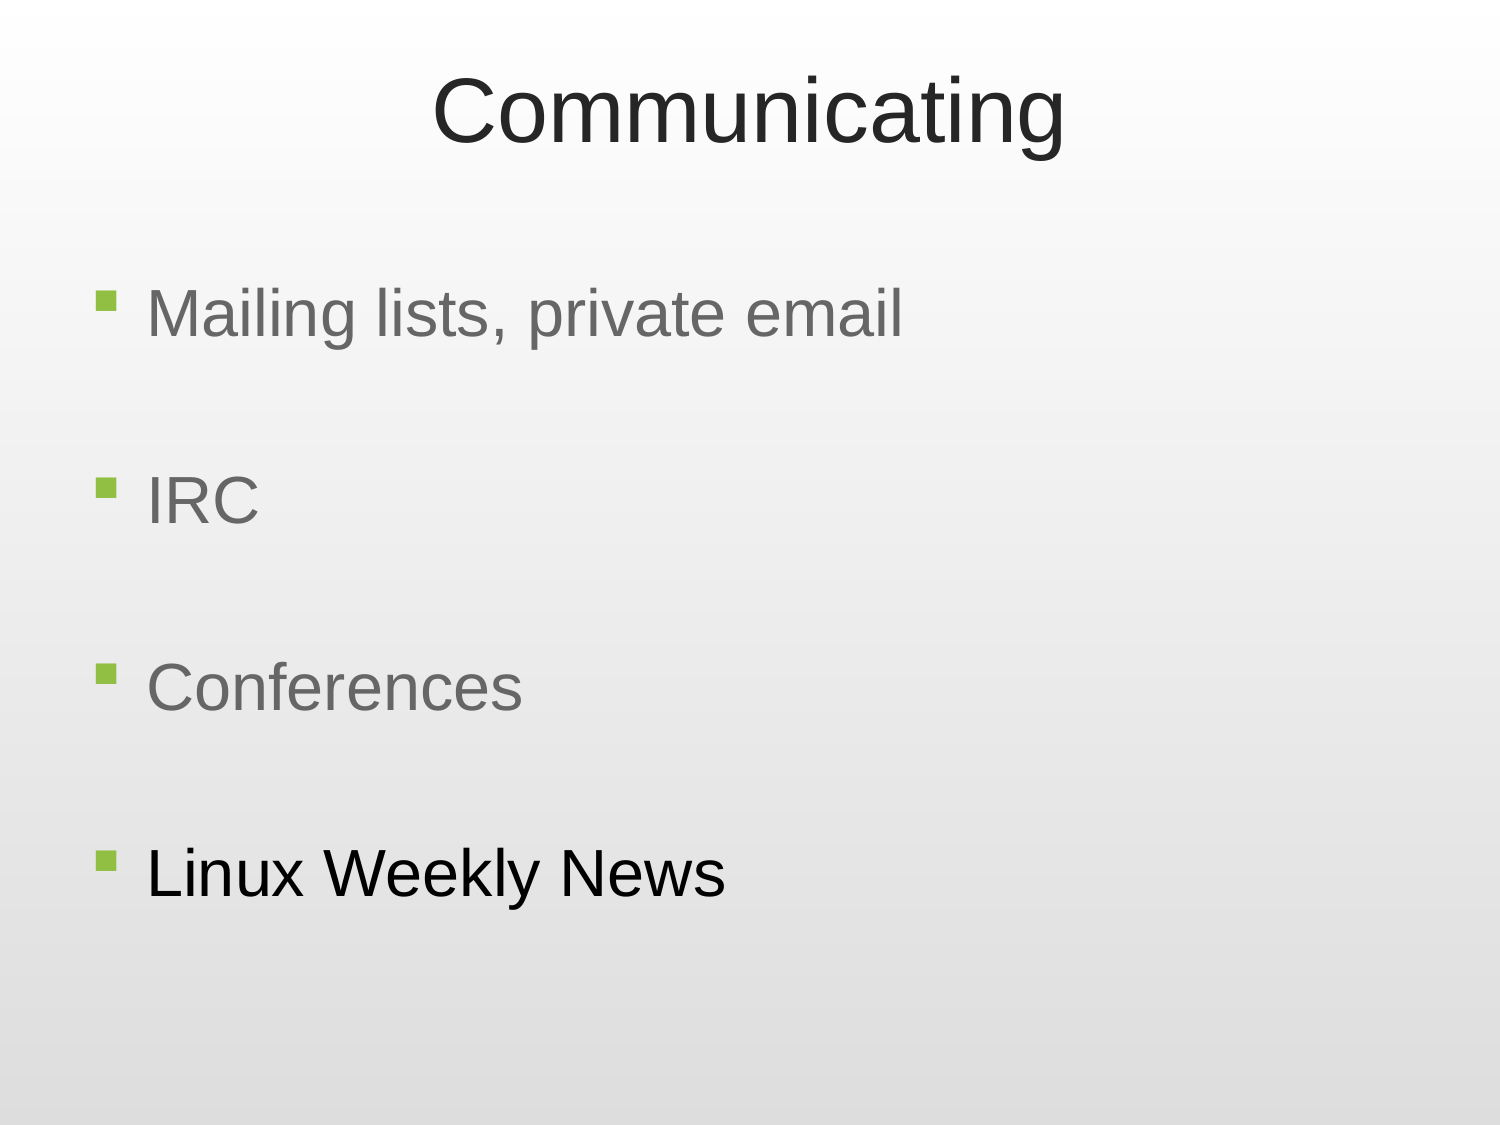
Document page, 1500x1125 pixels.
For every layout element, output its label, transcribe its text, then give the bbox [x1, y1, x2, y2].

title Communicating [75, 19, 1425, 191]
list Mailing lists, private email IRC Conferences Linux Weekly News [75, 262, 1425, 1005]
